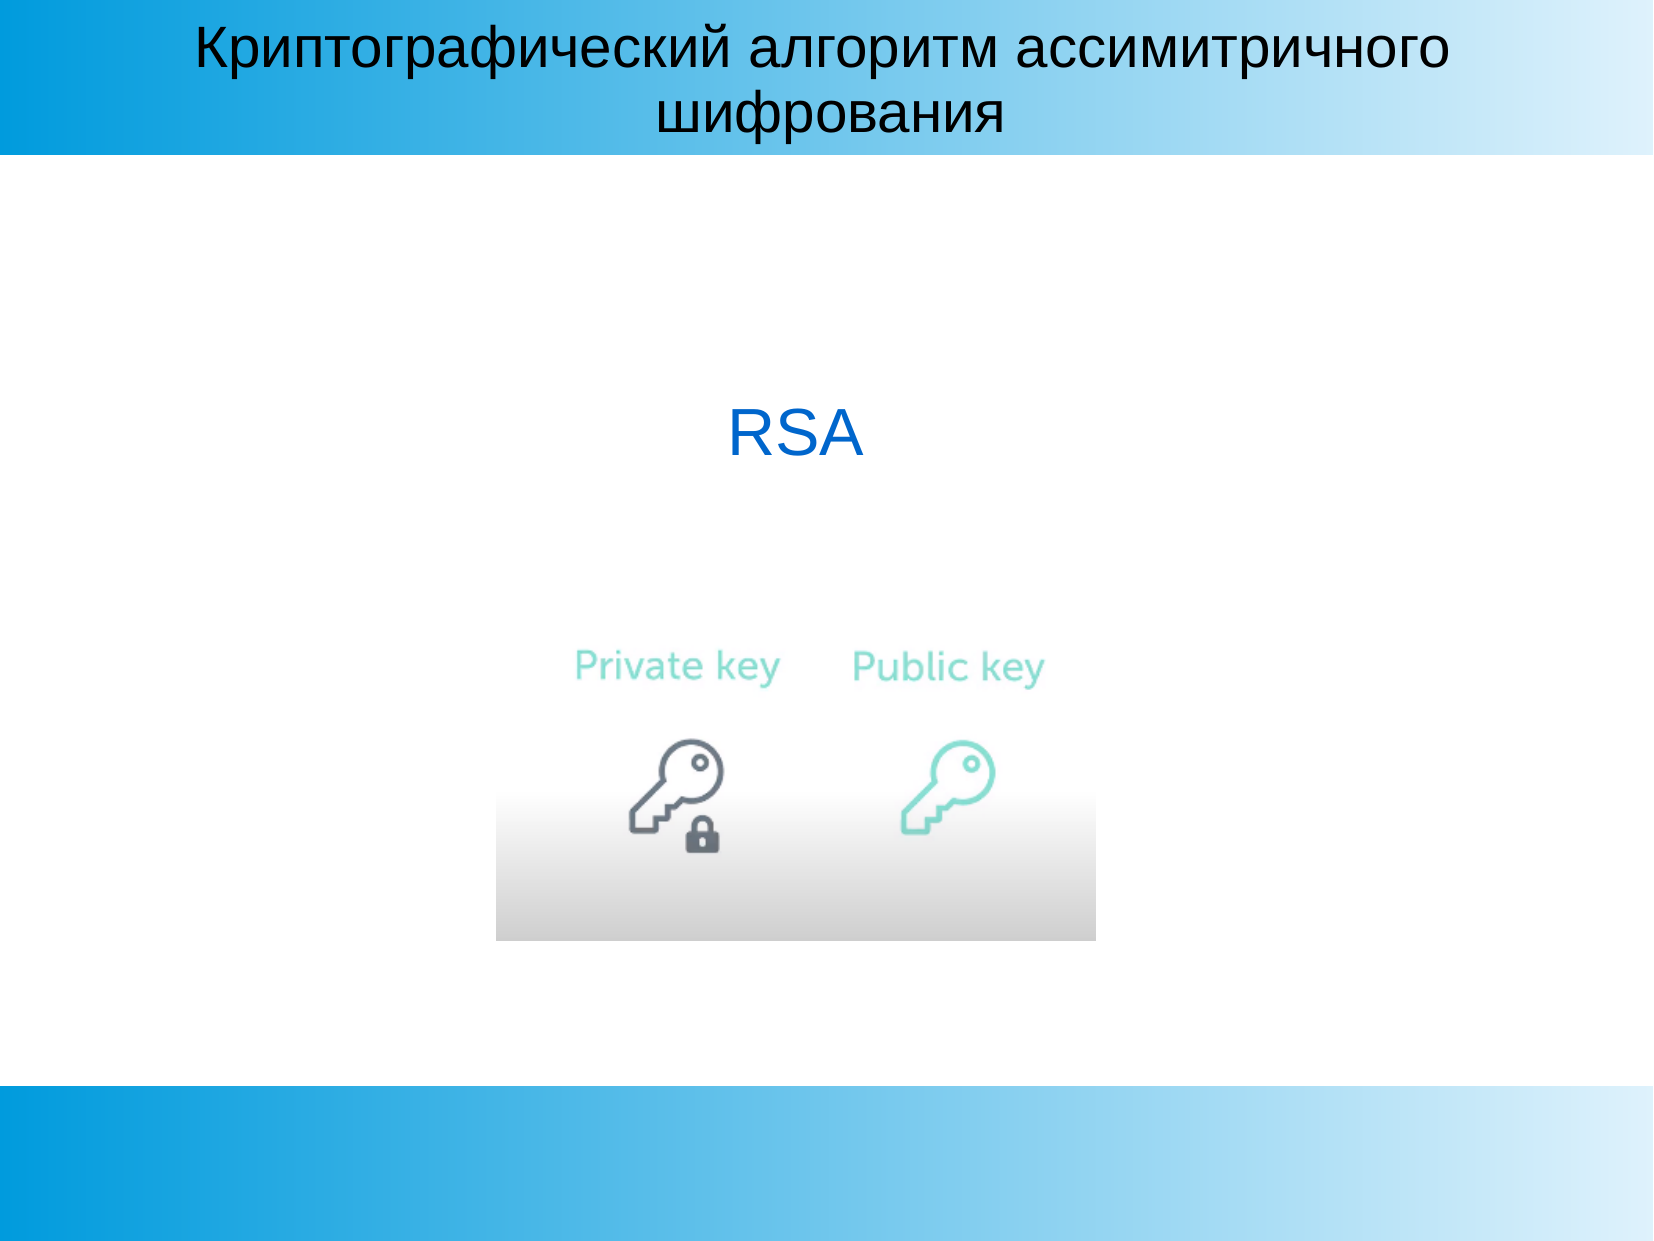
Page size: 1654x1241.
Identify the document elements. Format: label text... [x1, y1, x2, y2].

picture [496, 599, 1096, 941]
list RSA [82, 290, 1571, 1010]
title Криптографический алгоритм ассимитричного шифрования [86, 15, 1576, 146]
